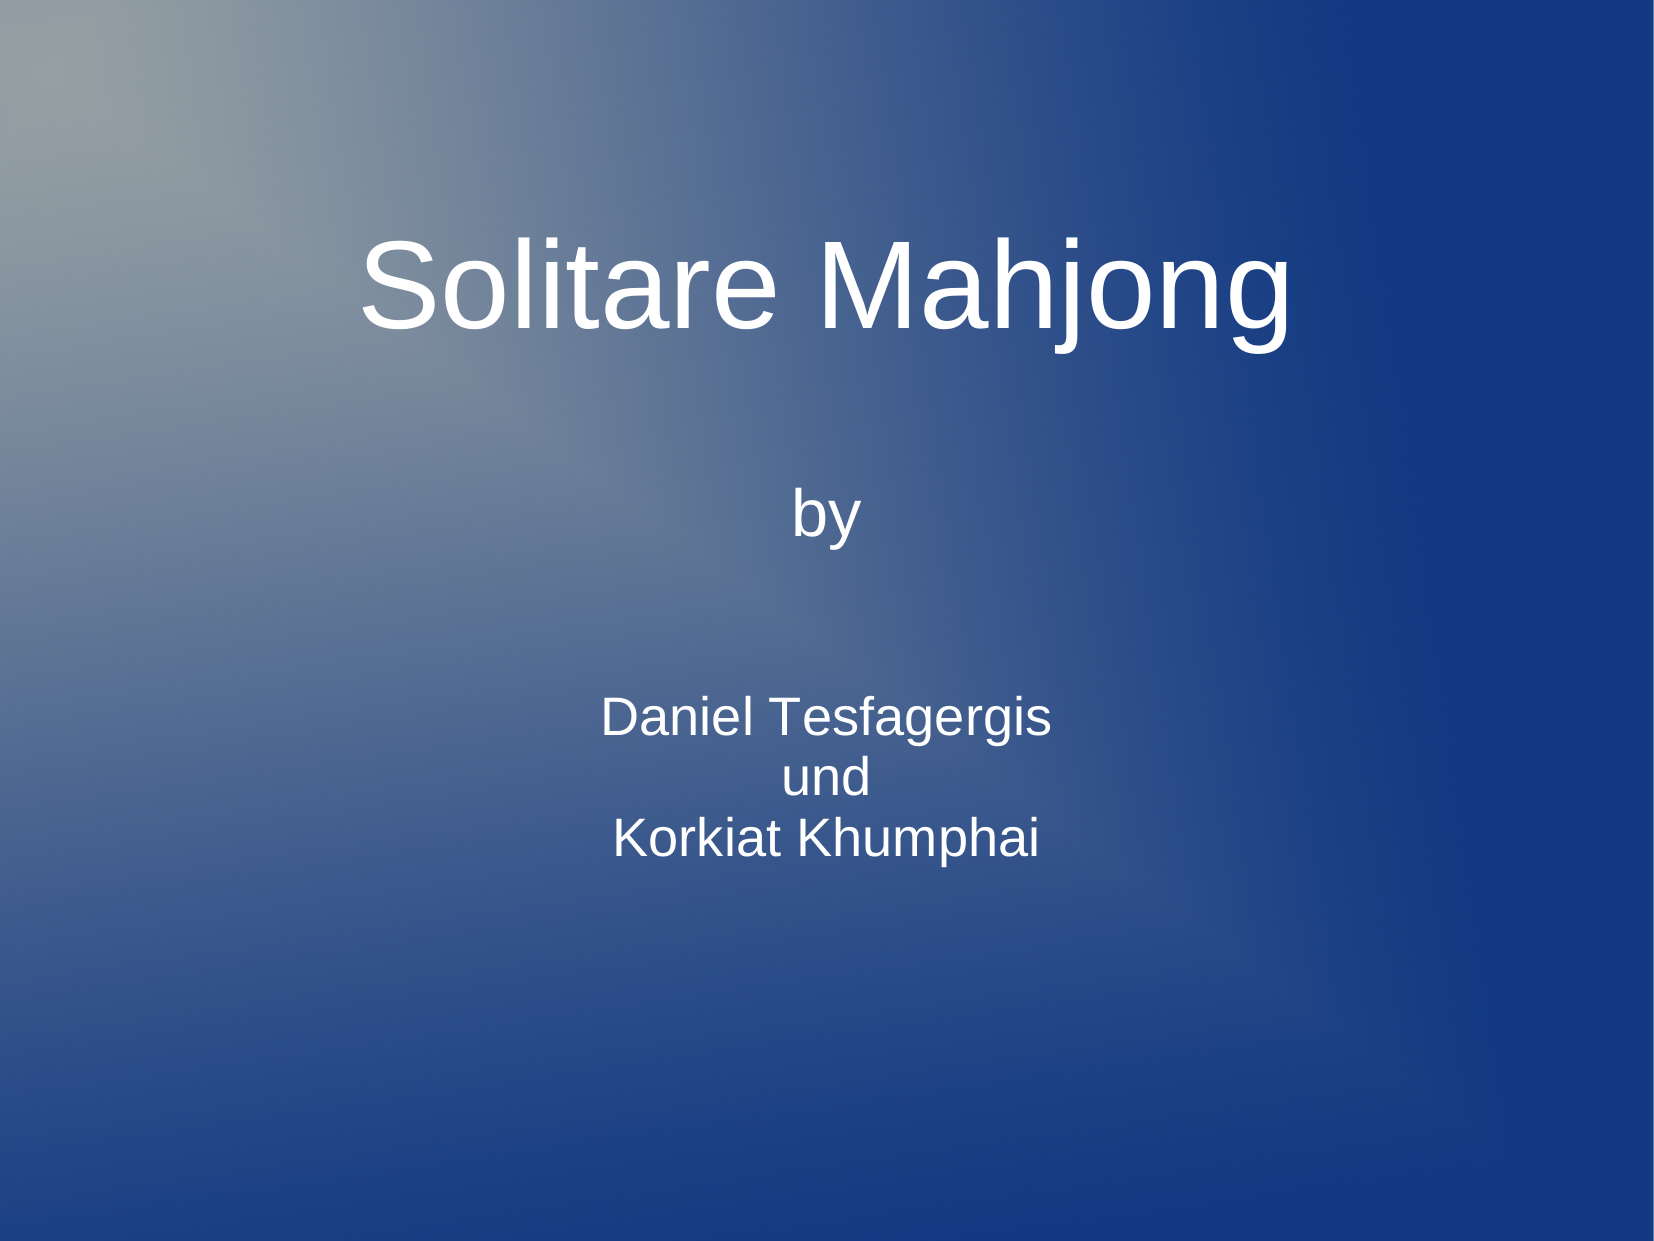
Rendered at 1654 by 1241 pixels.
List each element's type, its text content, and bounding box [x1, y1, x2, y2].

picture [0, 0, 1654, 1241]
subtitle Solitare Mahjong by Daniel Tesfagergis und Korkiat Khumphai [82, 49, 1571, 1109]
